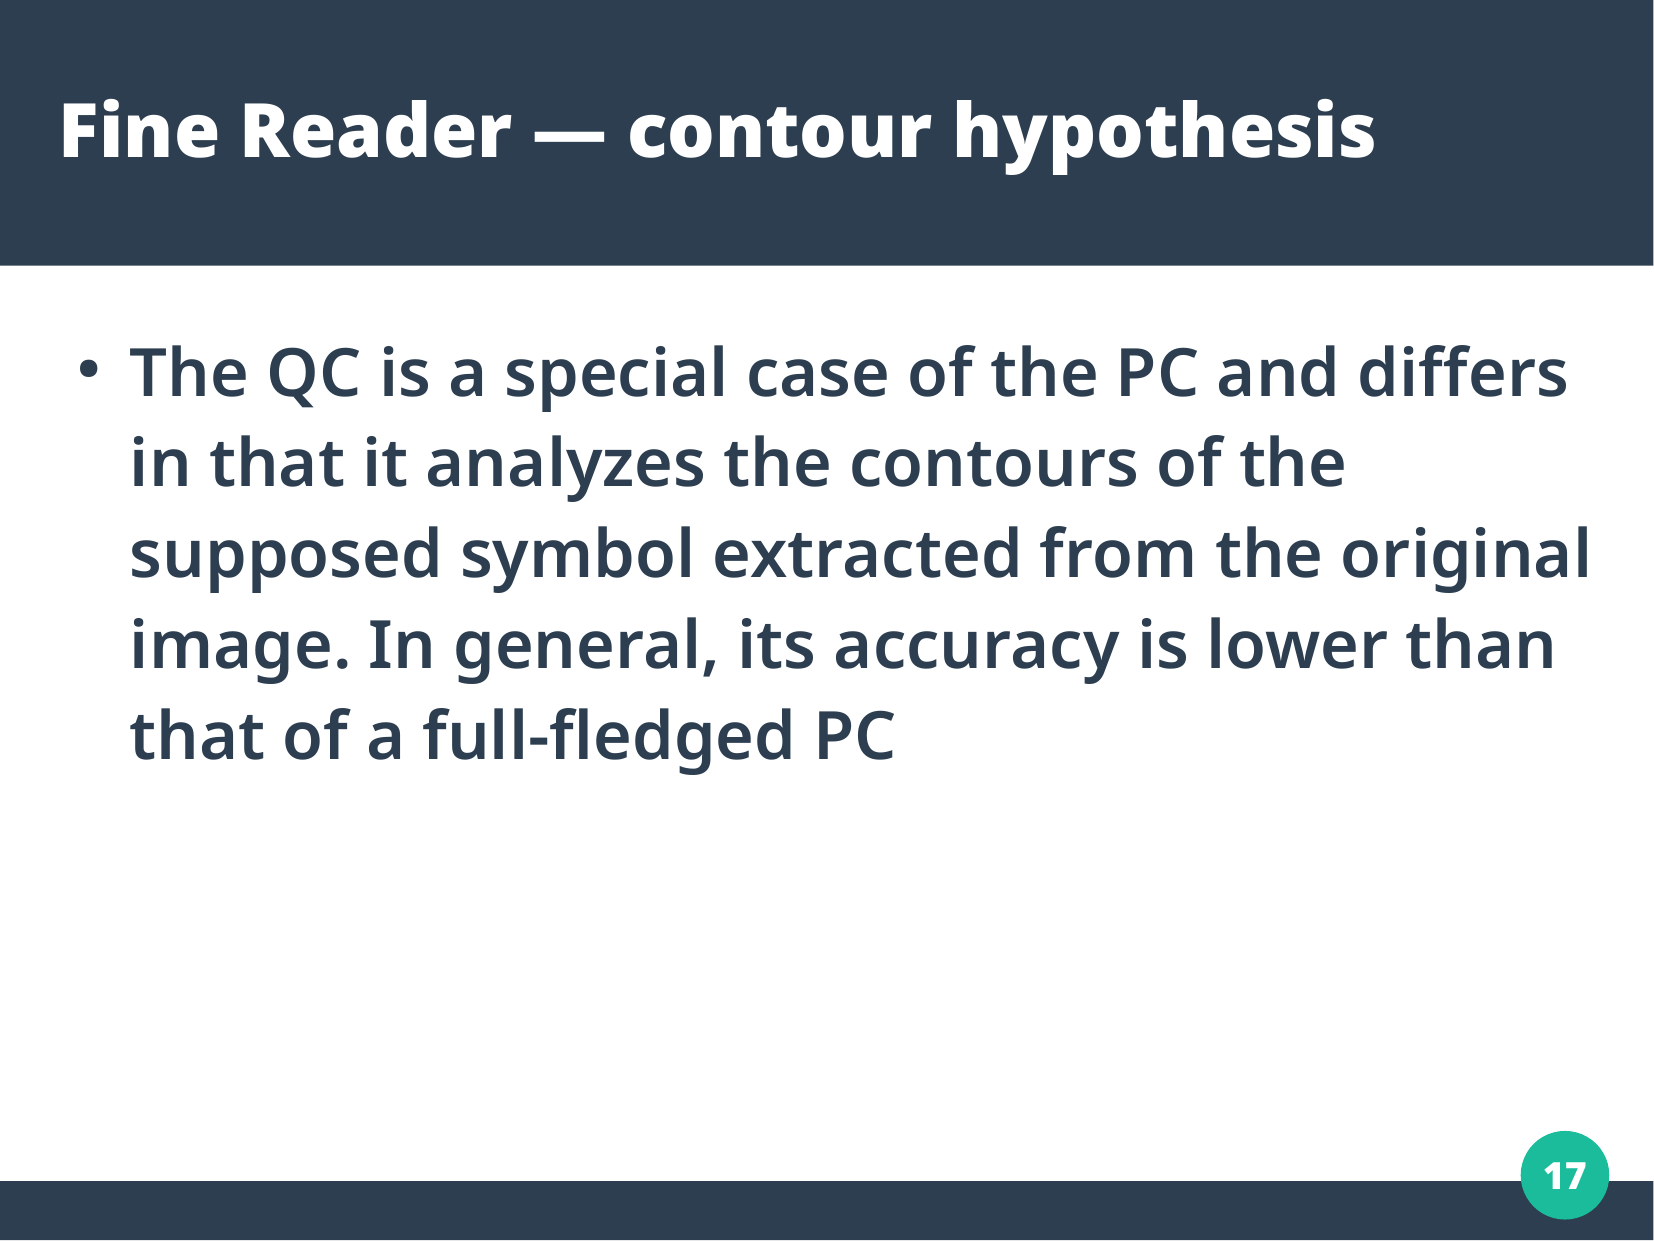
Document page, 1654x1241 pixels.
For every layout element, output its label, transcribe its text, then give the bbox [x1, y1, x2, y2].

title Fine Reader — contour hypothesis [59, 49, 1595, 207]
list The QC is a special case of the PC and differs in that it analyzes the contours of the supposed symbol extracted from the original image. In general, its accuracy is lower than that of a full-fledged PC [59, 324, 1595, 1152]
